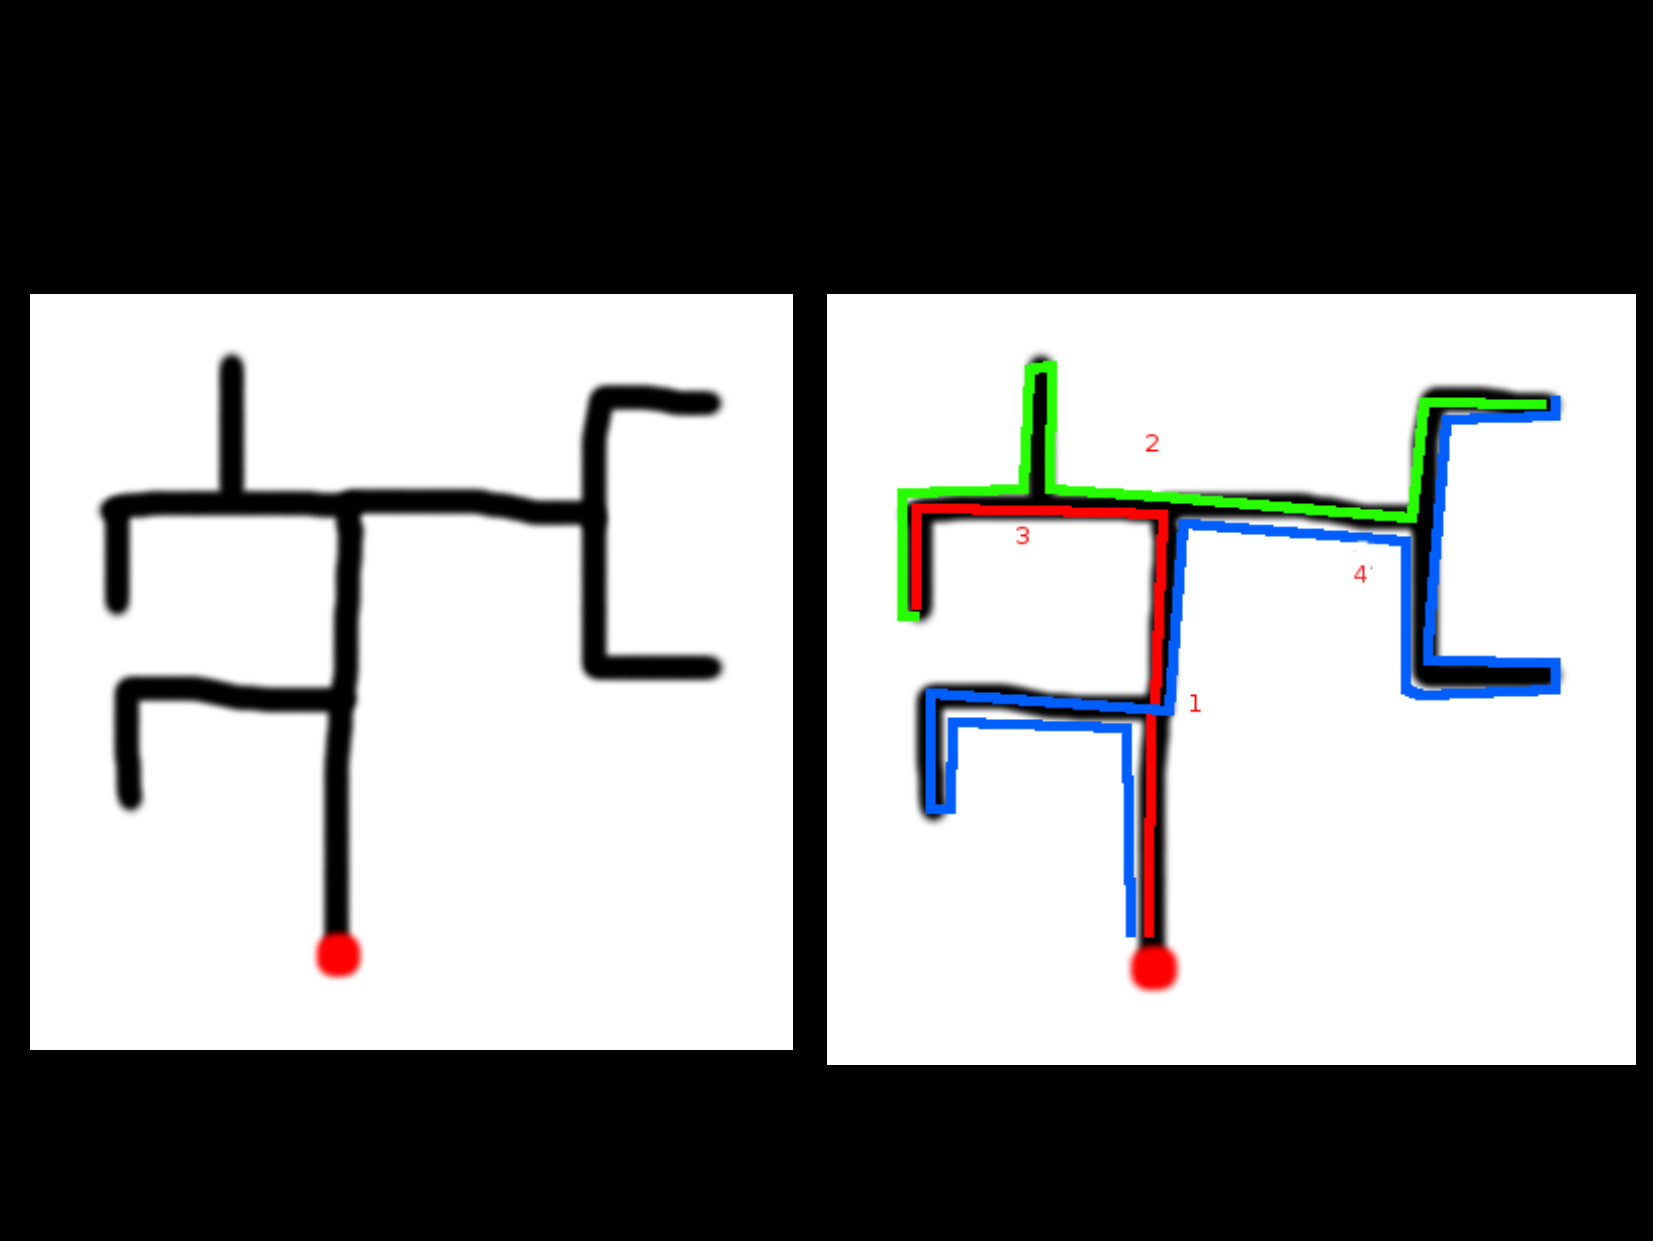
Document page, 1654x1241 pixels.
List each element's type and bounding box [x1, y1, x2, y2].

picture [30, 294, 793, 1051]
picture [827, 294, 1636, 1066]
